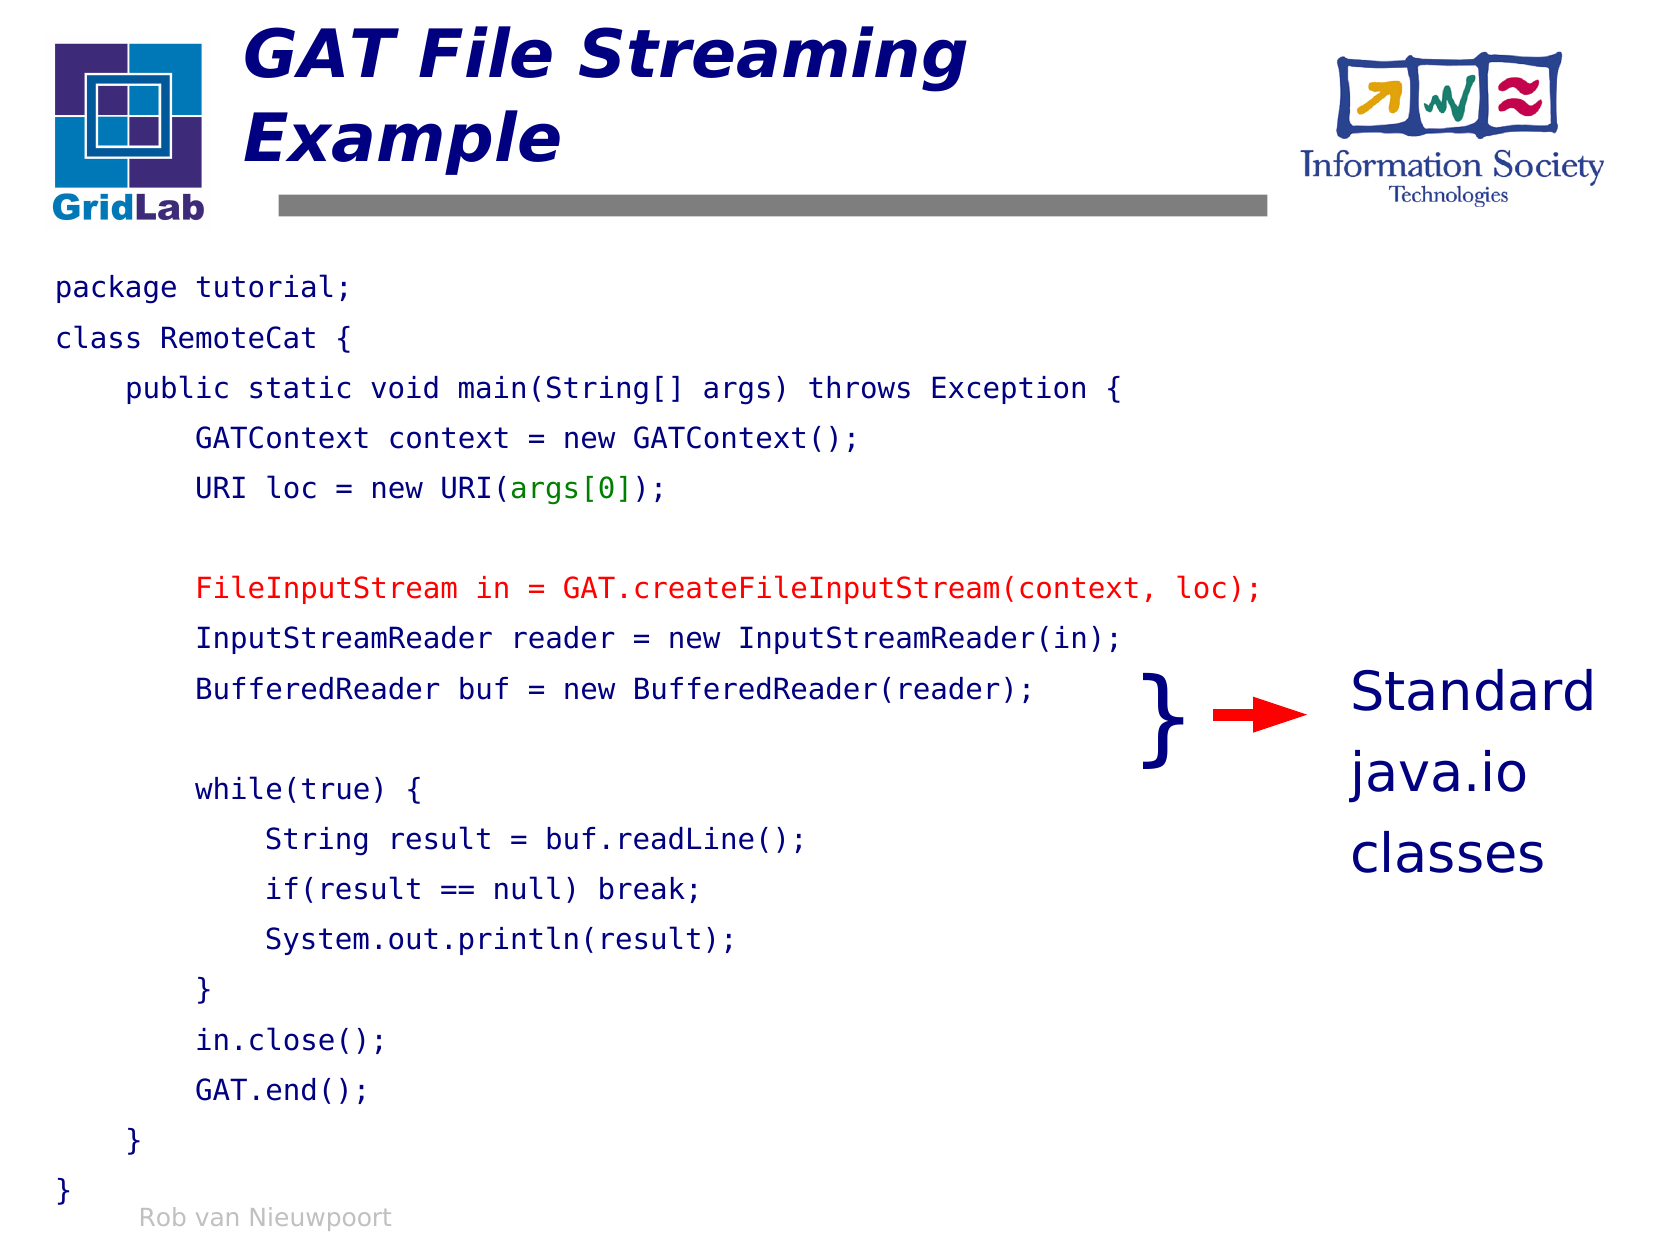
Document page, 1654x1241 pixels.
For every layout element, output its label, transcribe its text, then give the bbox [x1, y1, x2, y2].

list } [1130, 647, 1206, 780]
list package tutorial; class RemoteCat { public static void main(String[] args) throws Exception { GATContext context = new GATContext(); URI loc = new URI(args[0]); FileInputStream in = GAT.createFileInputStream(context, loc); InputStreamReader reader = new InputStreamReader(in); BufferedReader buf = new BufferedReader(reader); while(true) { String result = buf.readLine(); if(result == null) break; System.out.println(result); } in.close(); GAT.end(); } } [55, 268, 1599, 1206]
picture [45, 34, 211, 230]
picture [1293, 34, 1611, 214]
title GAT File Streaming Example [243, 0, 1280, 187]
list Standard java.io classes [1350, 655, 1605, 881]
